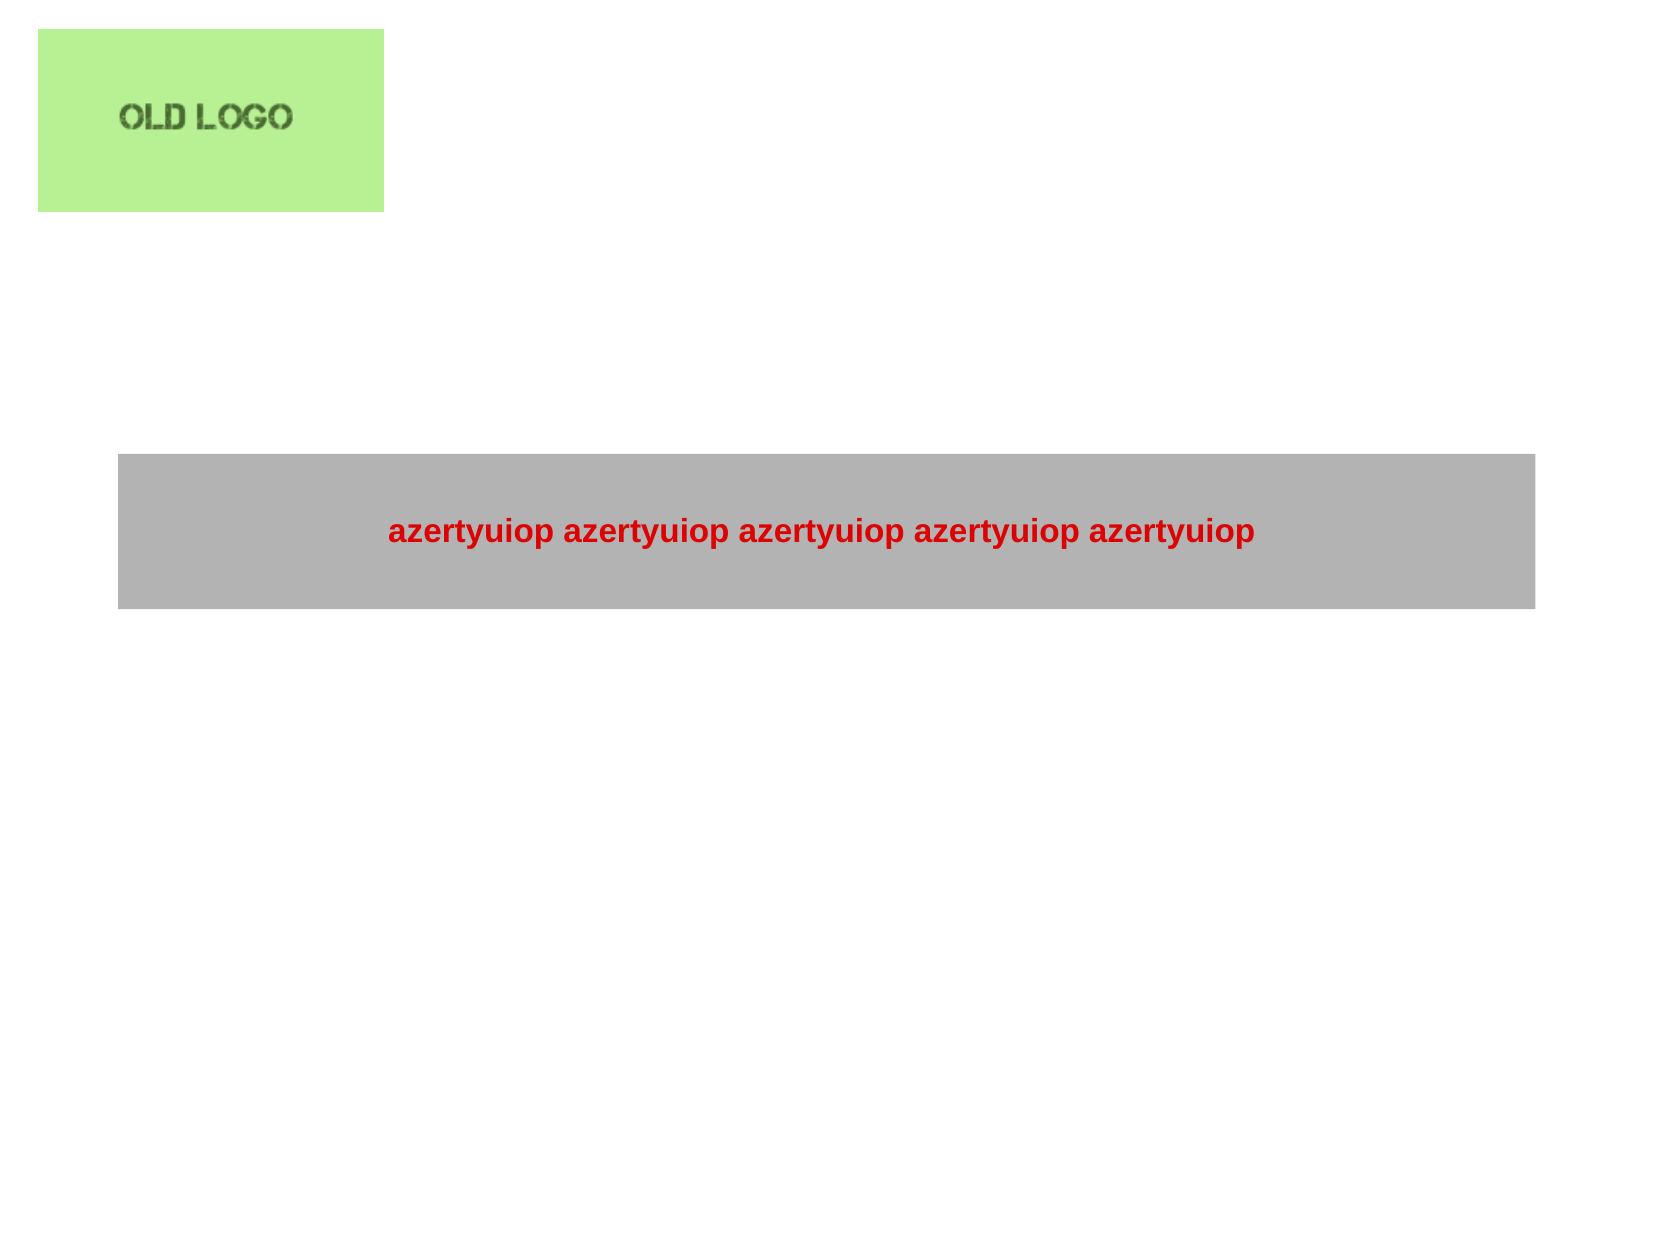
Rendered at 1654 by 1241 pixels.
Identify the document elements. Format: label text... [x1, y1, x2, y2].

picture [38, 29, 384, 212]
text_box azertyuiop azertyuiop azertyuiop azertyuiop azertyuiop [118, 453, 1536, 610]
